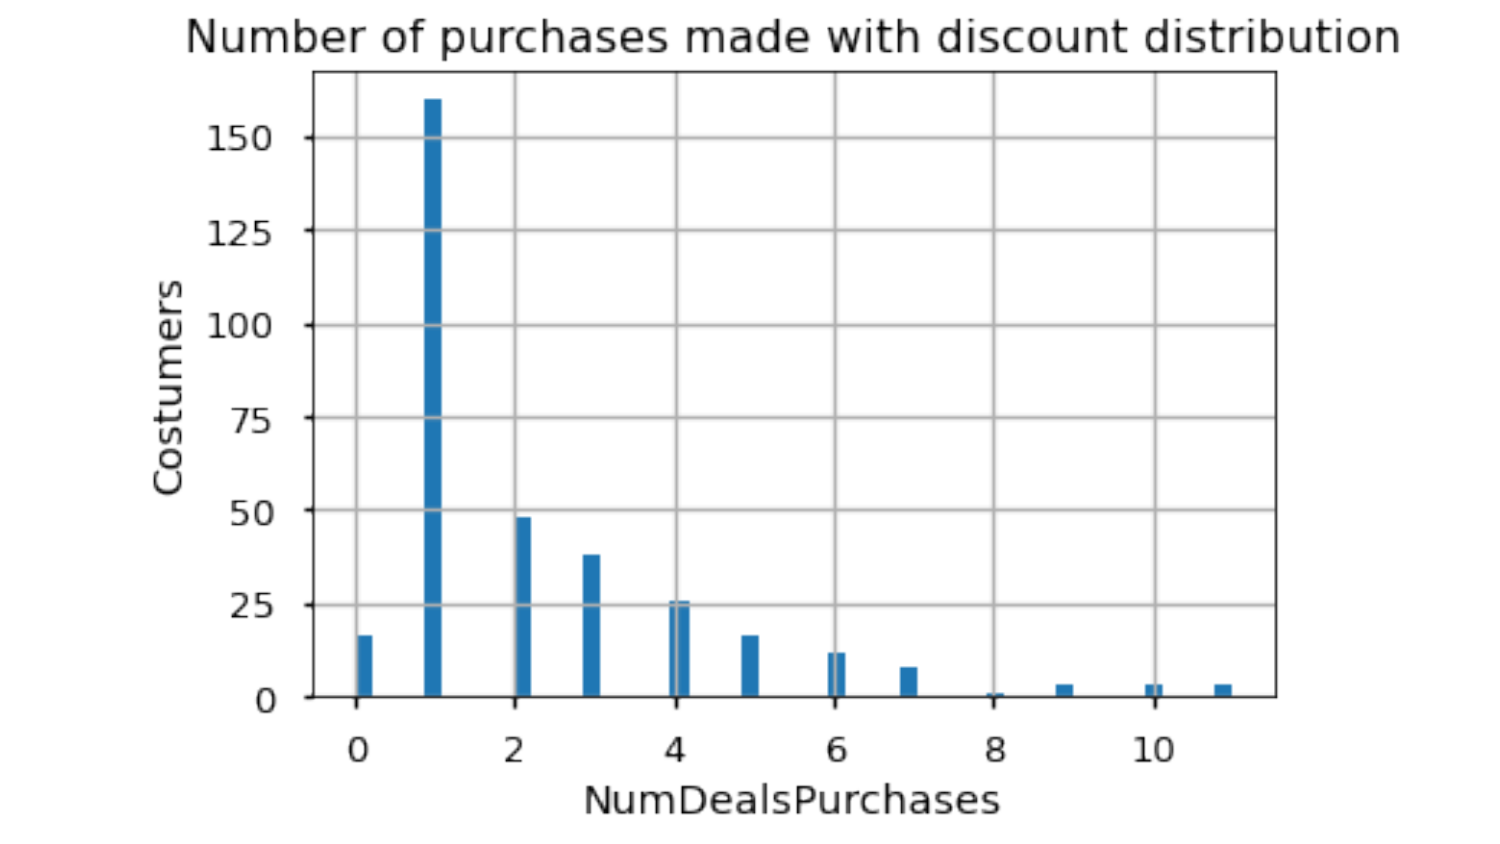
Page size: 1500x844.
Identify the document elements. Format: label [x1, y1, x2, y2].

picture [131, 0, 1423, 844]
